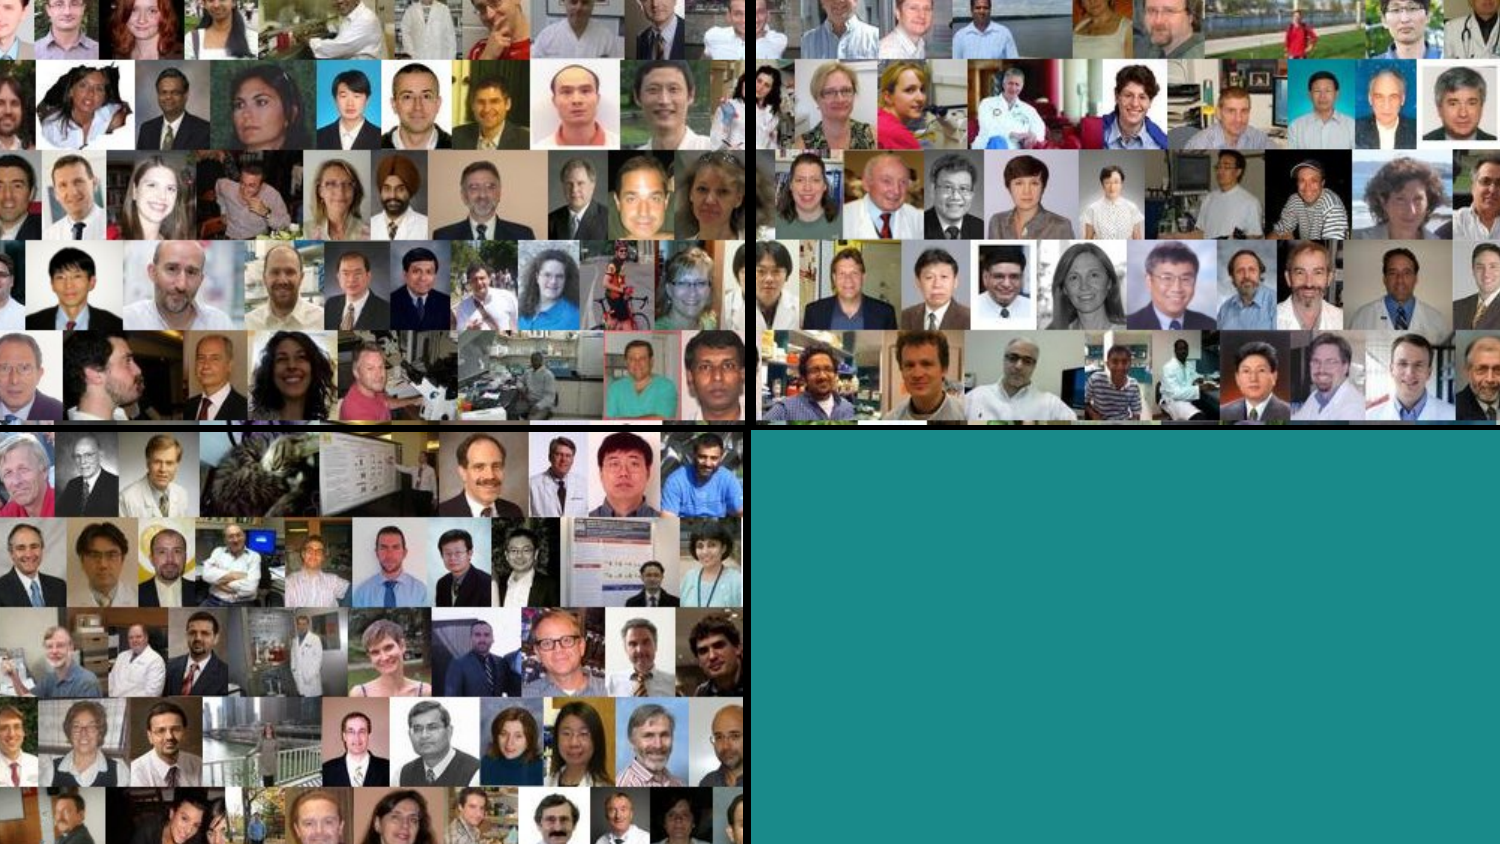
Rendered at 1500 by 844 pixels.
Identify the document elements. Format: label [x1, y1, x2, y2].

picture [0, 0, 1500, 844]
text_box [750, 429, 1500, 844]
